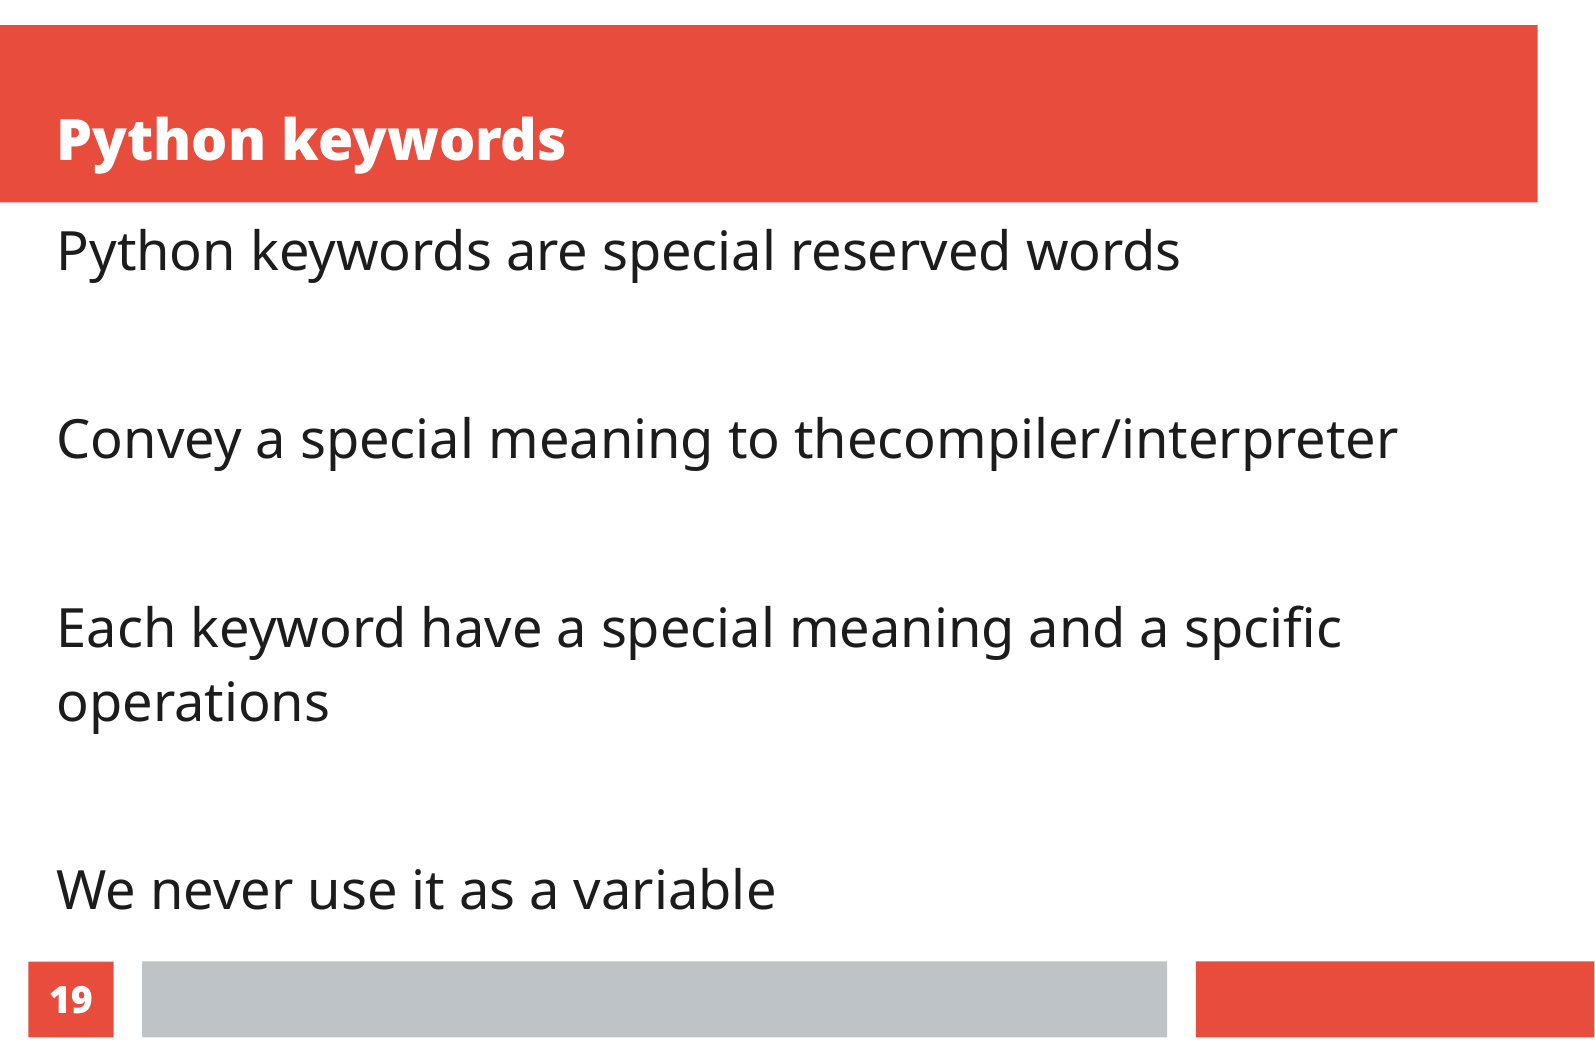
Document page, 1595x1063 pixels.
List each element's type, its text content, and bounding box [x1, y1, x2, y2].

list Python keywords are special reserved words Convey a special meaning to thecompiler/interpreter Each keyword have a special meaning and a spcific operations We never use it as a variable [56, 212, 1509, 937]
title Python keywords [56, 50, 1538, 178]
